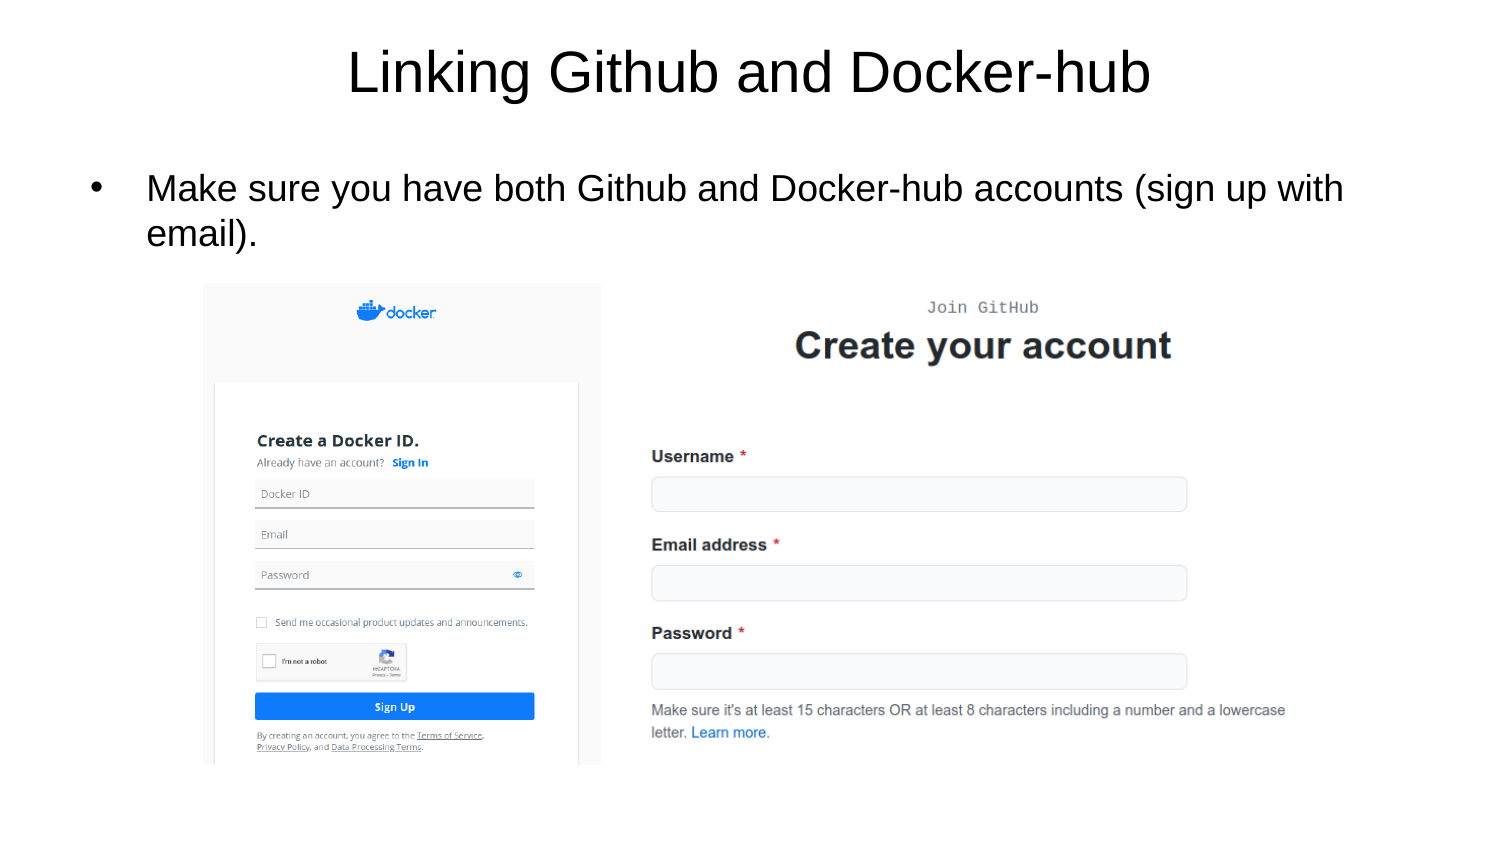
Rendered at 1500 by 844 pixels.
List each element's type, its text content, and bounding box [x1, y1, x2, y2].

list Make sure you have both Github and Docker-hub accounts (sign up with email). [75, 156, 1426, 765]
picture [203, 283, 601, 766]
title Linking Github and Docker-hub [75, 0, 1425, 139]
picture [628, 286, 1296, 762]
